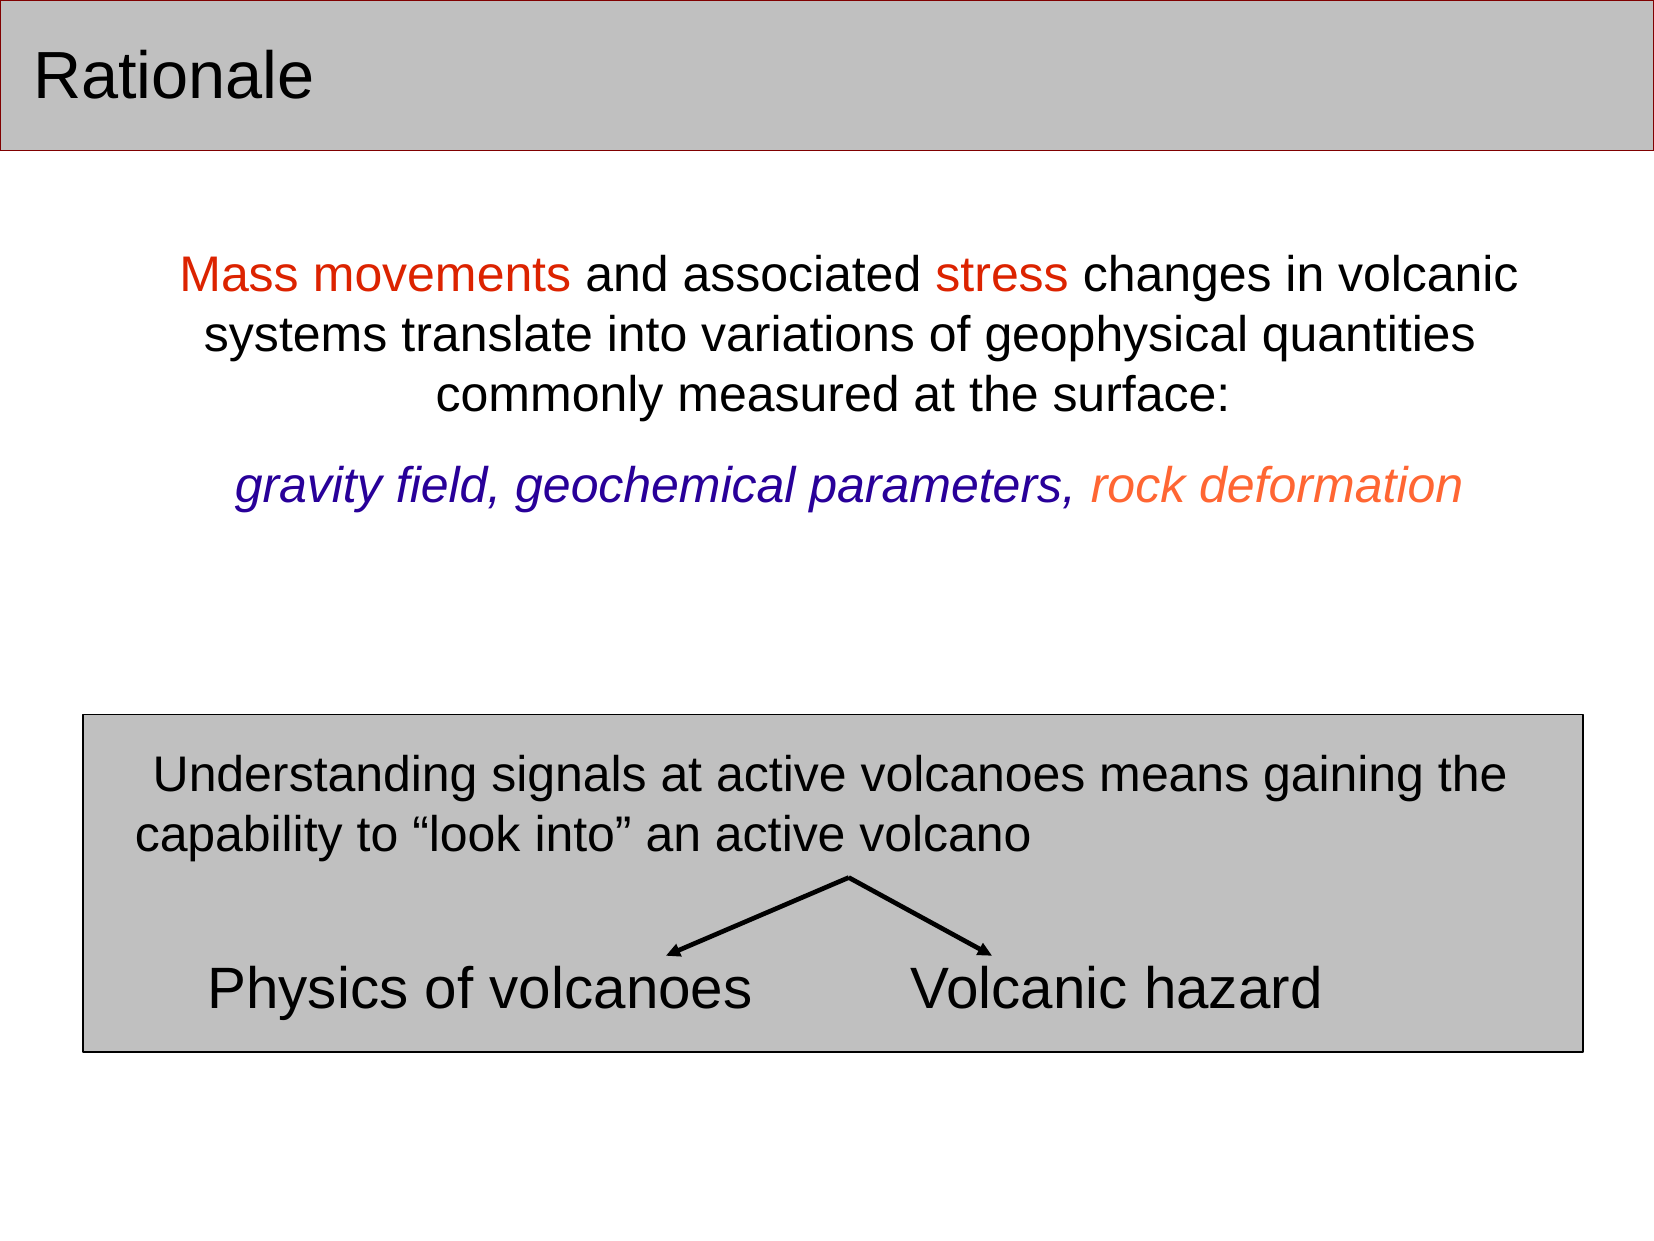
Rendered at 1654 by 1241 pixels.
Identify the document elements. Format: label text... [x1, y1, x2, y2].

text_box Mass movements and associated stress changes in volcanic systems translate into variations of geophysical quantities commonly measured at the surface: gravity field, geochemical parameters, rock deformation [142, 230, 1538, 500]
text_box Rationale [0, 0, 1654, 151]
text_box [83, 714, 1584, 1052]
text_box Understanding signals at active volcanoes means gaining the capability to “look into” an active volcano [120, 734, 1527, 870]
text_box Volcanic hazard [874, 942, 1539, 1029]
text_box Physics of volcanoes [172, 942, 836, 1029]
